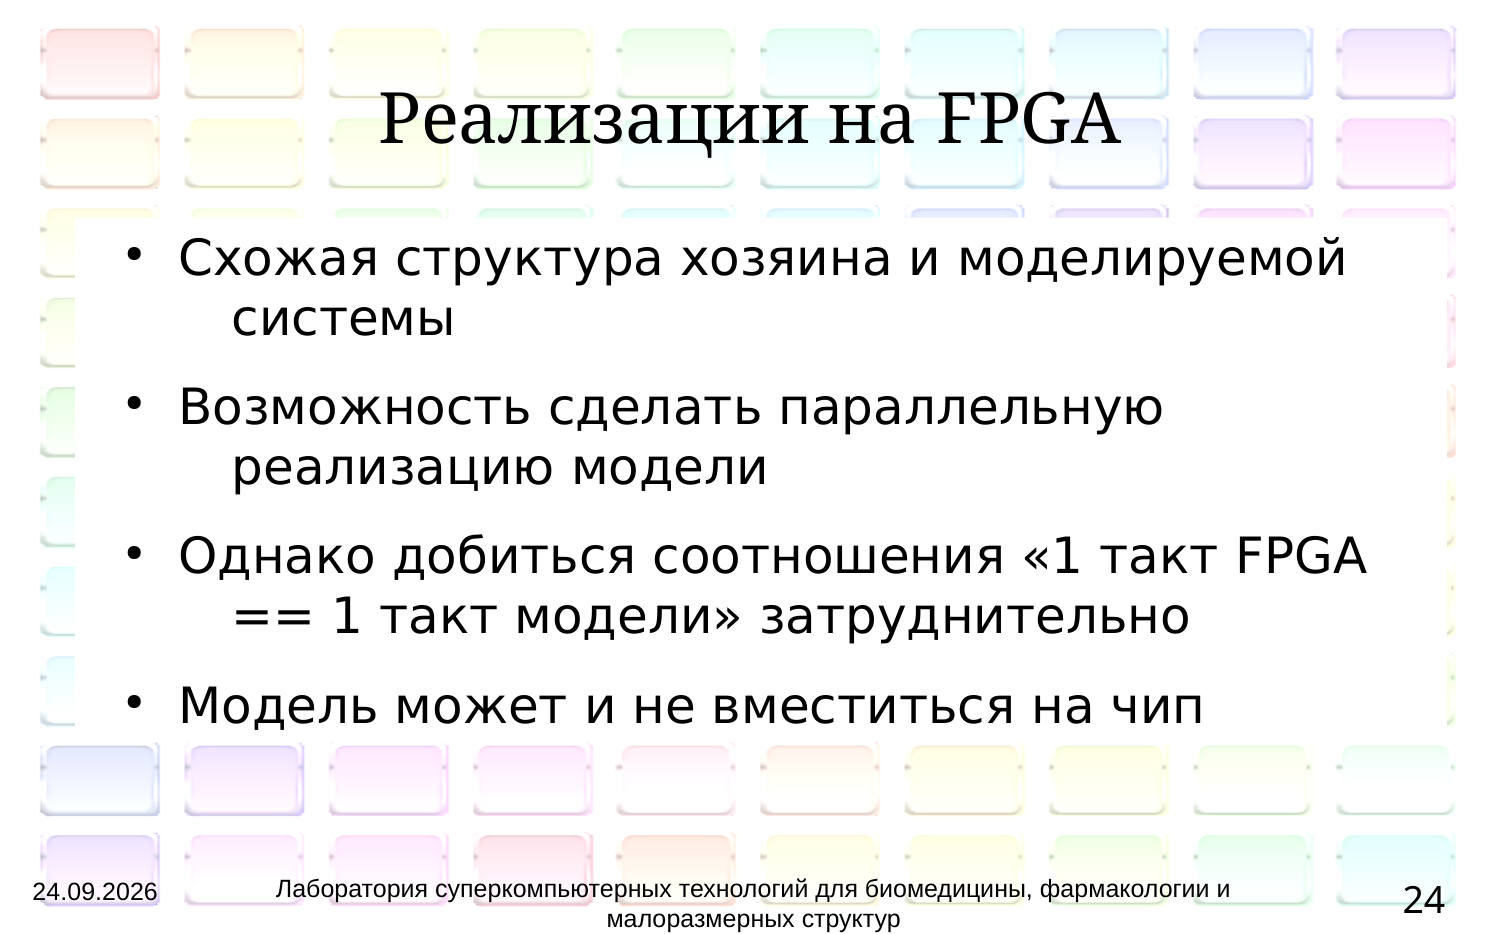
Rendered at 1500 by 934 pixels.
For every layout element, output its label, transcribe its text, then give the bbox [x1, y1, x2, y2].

text_box Лаборатория суперкомпьютерных технологий для биомедицины, фармакологии и малоразмерных структур [171, 864, 1338, 915]
picture [0, 0, 1500, 933]
text_box <number> [1387, 868, 1473, 918]
title Реализации на FPGA [75, 65, 1426, 166]
list Схожая структура хозяина и моделируемой системы Возможность сделать параллельную реализацию модели Однако добиться соотношения «1 такт FPGA == 1 такт модели» затруднительно Модель может и не вместиться на чип [75, 217, 1447, 741]
text_box 18.11.2012 [17, 868, 184, 918]
